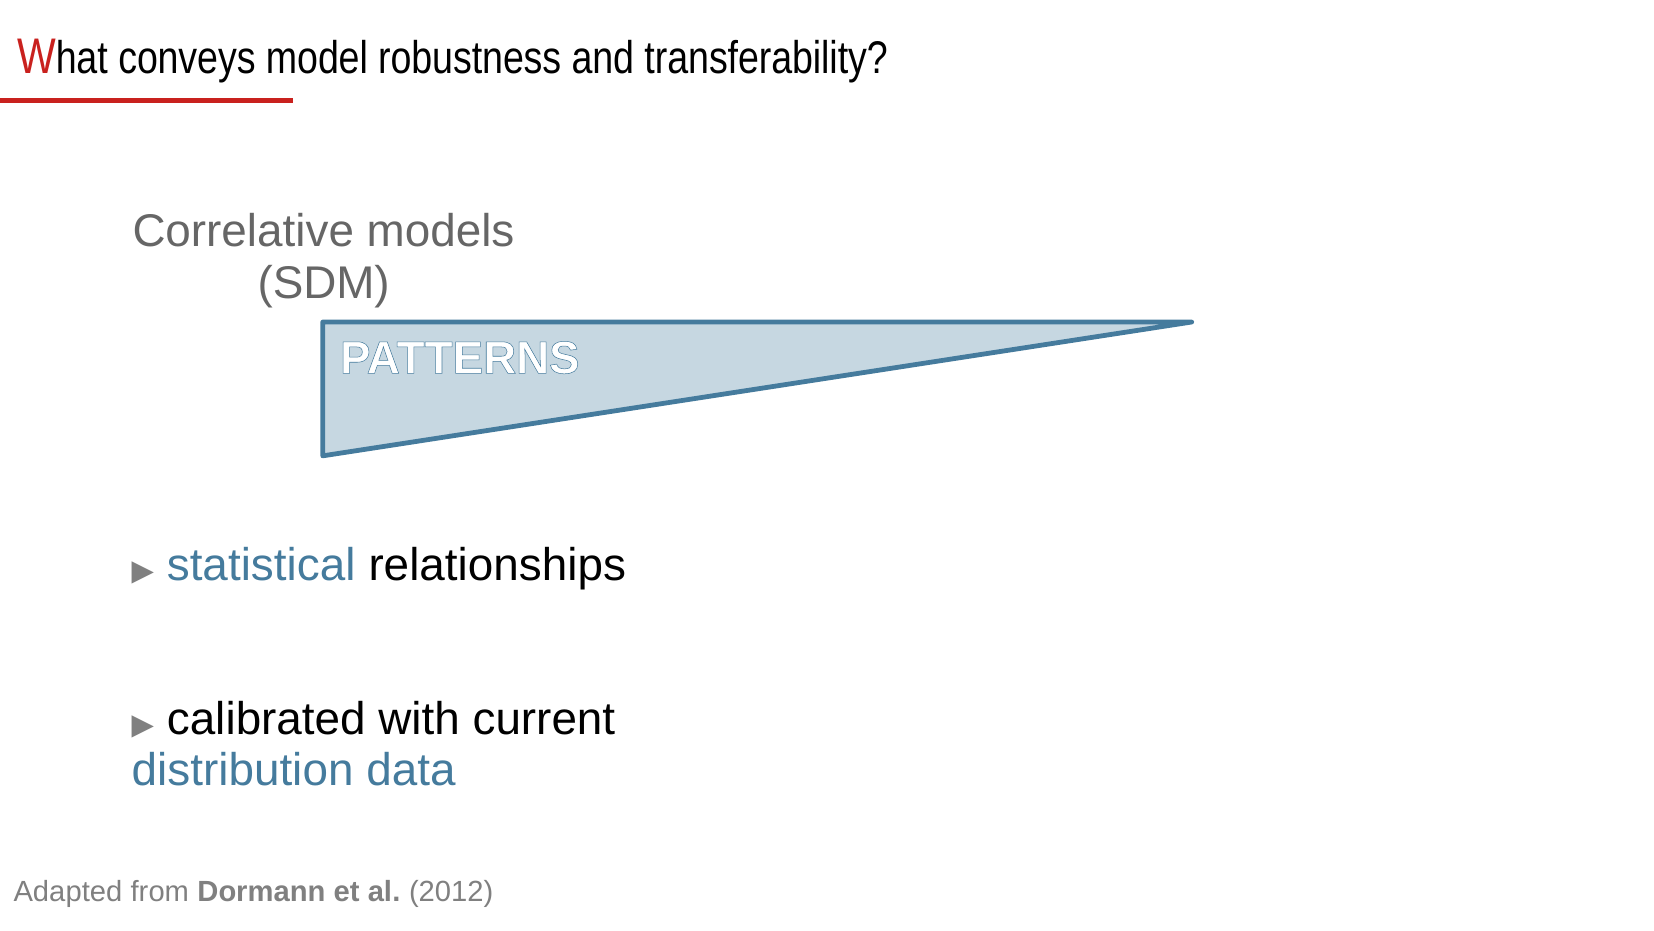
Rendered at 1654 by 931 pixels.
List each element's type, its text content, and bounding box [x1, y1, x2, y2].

text_box What conveys model robustness and transferability? [2, 0, 1652, 120]
text_box Correlative models (SDM) [57, 198, 590, 316]
text_box PATTERNS [322, 322, 1192, 456]
text_box ▶ statistical relationships ▶ calibrated with current distribution data [116, 531, 649, 860]
text_box Adapted from Dormann et al. (2012) [0, 856, 531, 927]
